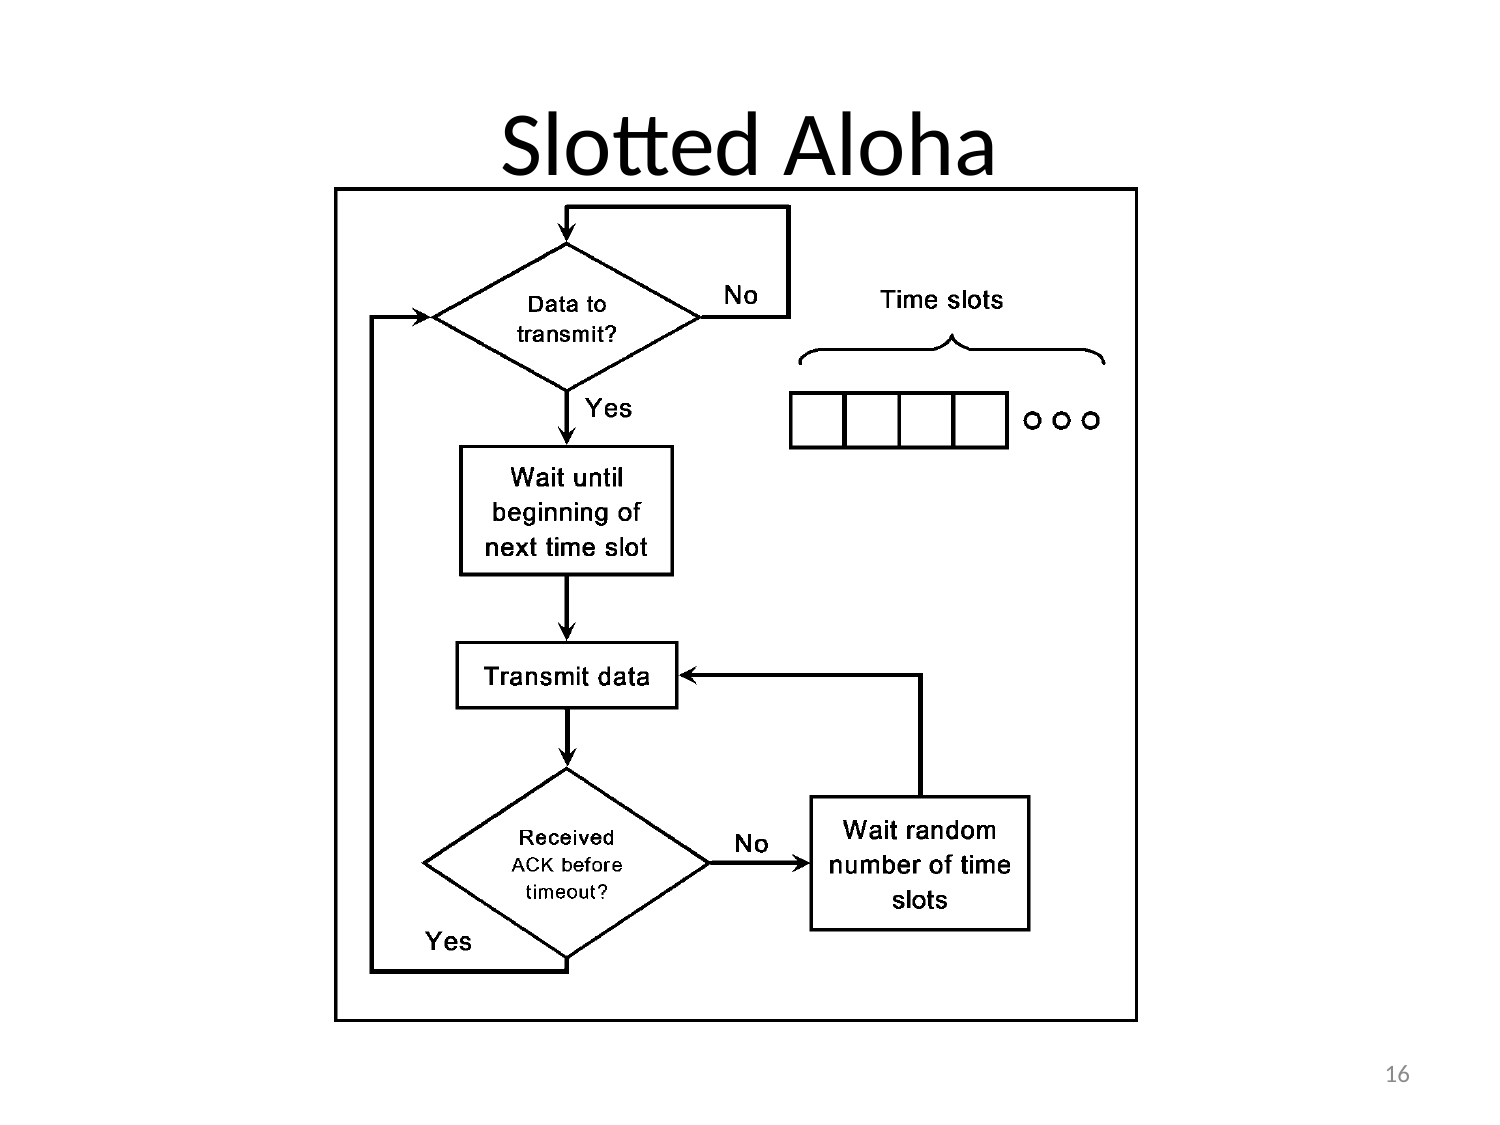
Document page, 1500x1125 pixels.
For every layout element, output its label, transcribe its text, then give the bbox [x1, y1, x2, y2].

picture [333, 187, 1138, 1022]
title Slotted Aloha [75, 45, 1425, 233]
slide_number <number> [1074, 1042, 1425, 1103]
